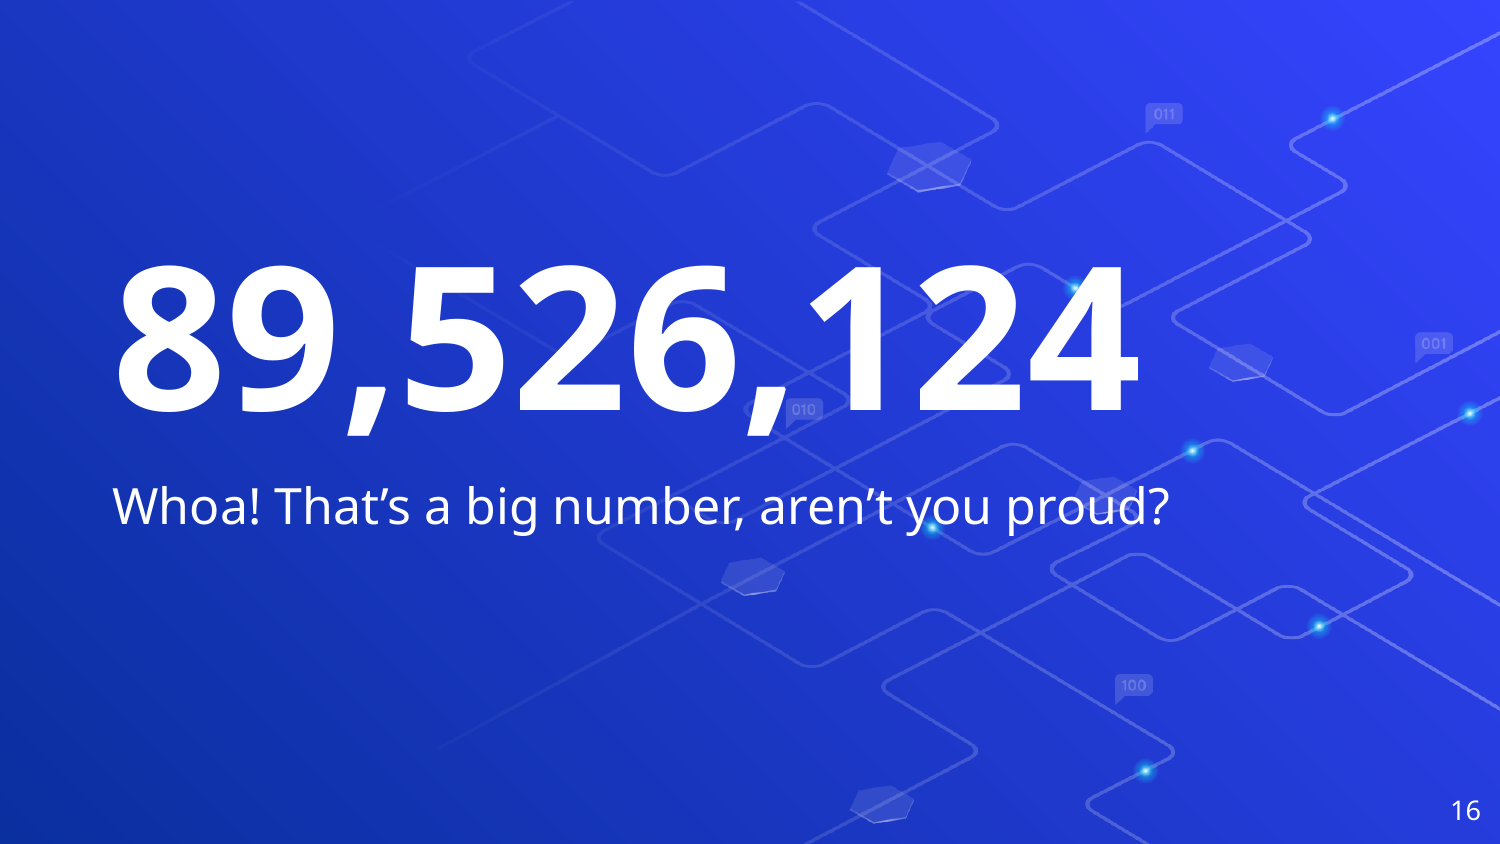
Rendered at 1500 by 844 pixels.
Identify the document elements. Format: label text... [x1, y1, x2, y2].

slide_number <number> [1391, 779, 1482, 844]
picture [0, 0, 1500, 844]
subtitle Whoa! That’s a big number, aren’t you proud? [112, 465, 1388, 595]
title 89,526,124 [112, 259, 1388, 450]
